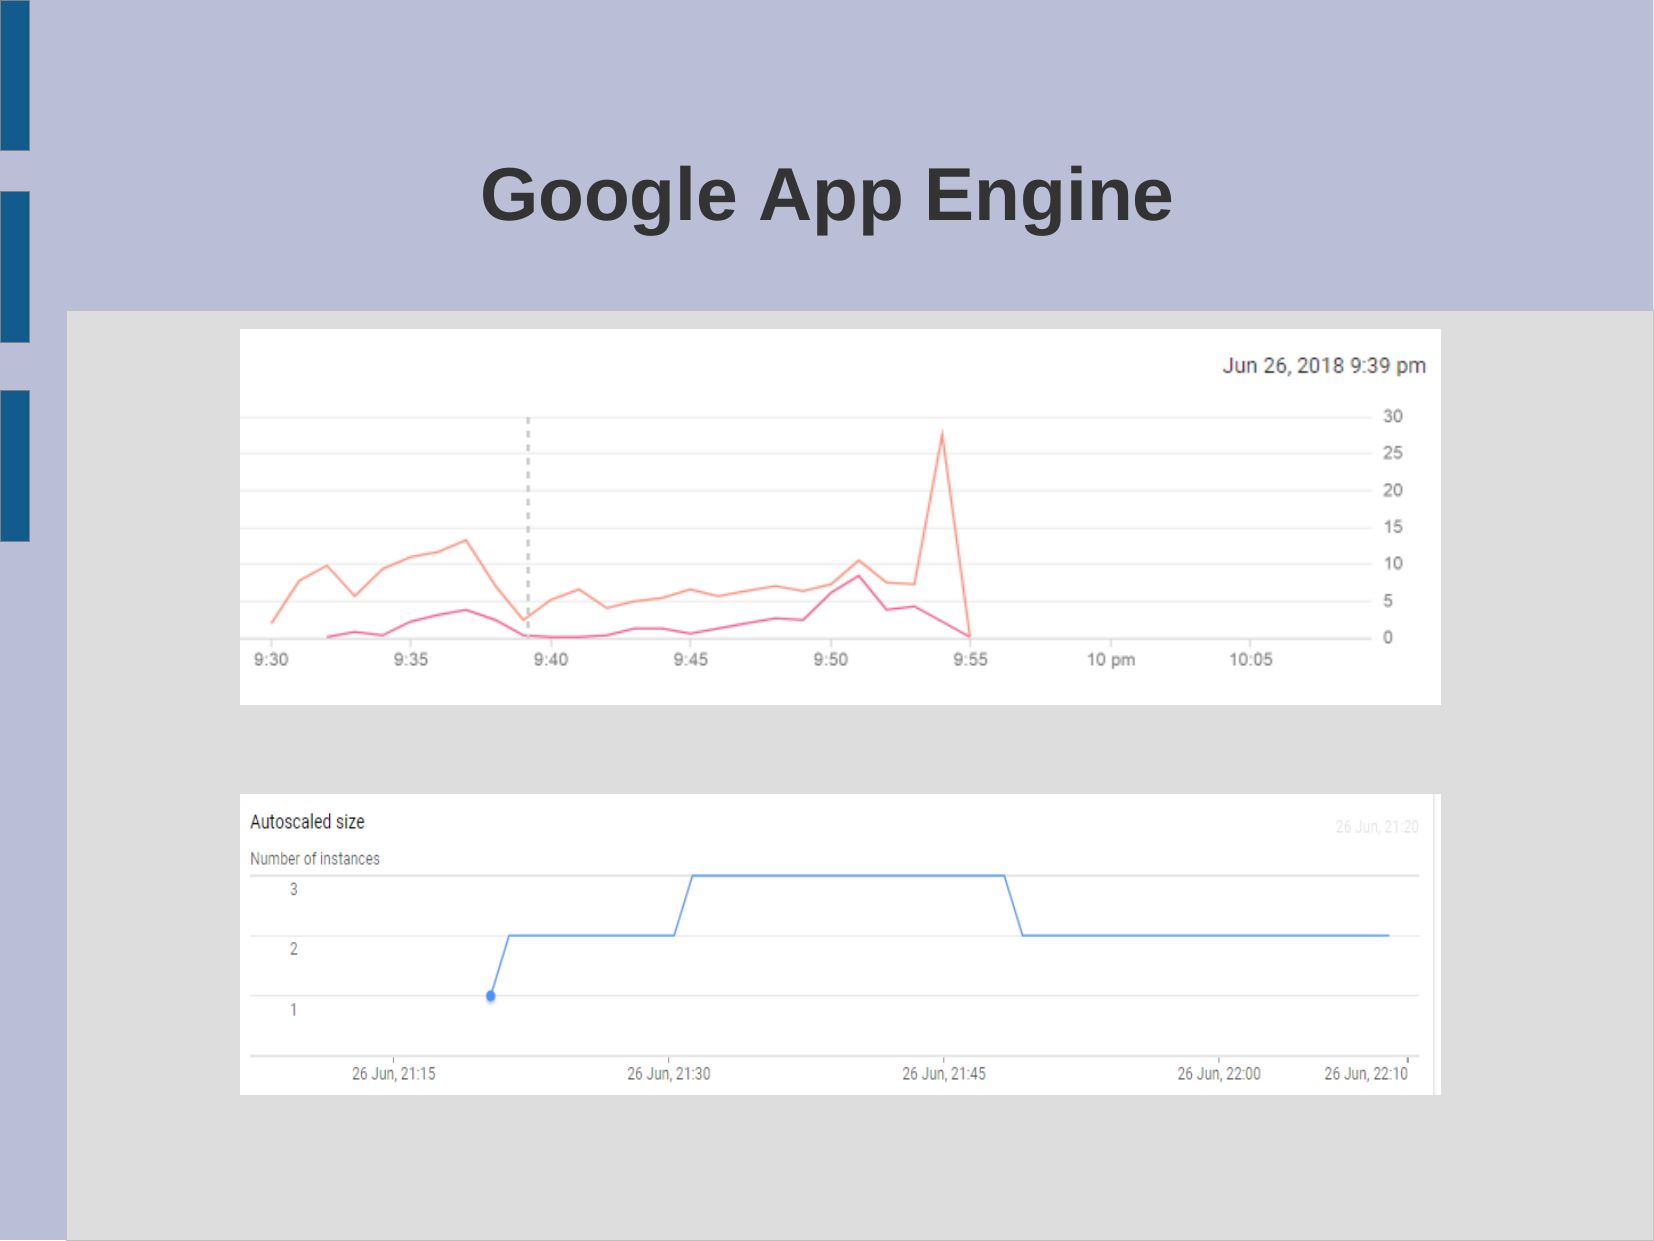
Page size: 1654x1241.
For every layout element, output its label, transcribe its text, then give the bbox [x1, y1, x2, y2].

picture [240, 329, 1441, 706]
title Google App Engine [121, 91, 1534, 299]
picture [240, 794, 1441, 1096]
